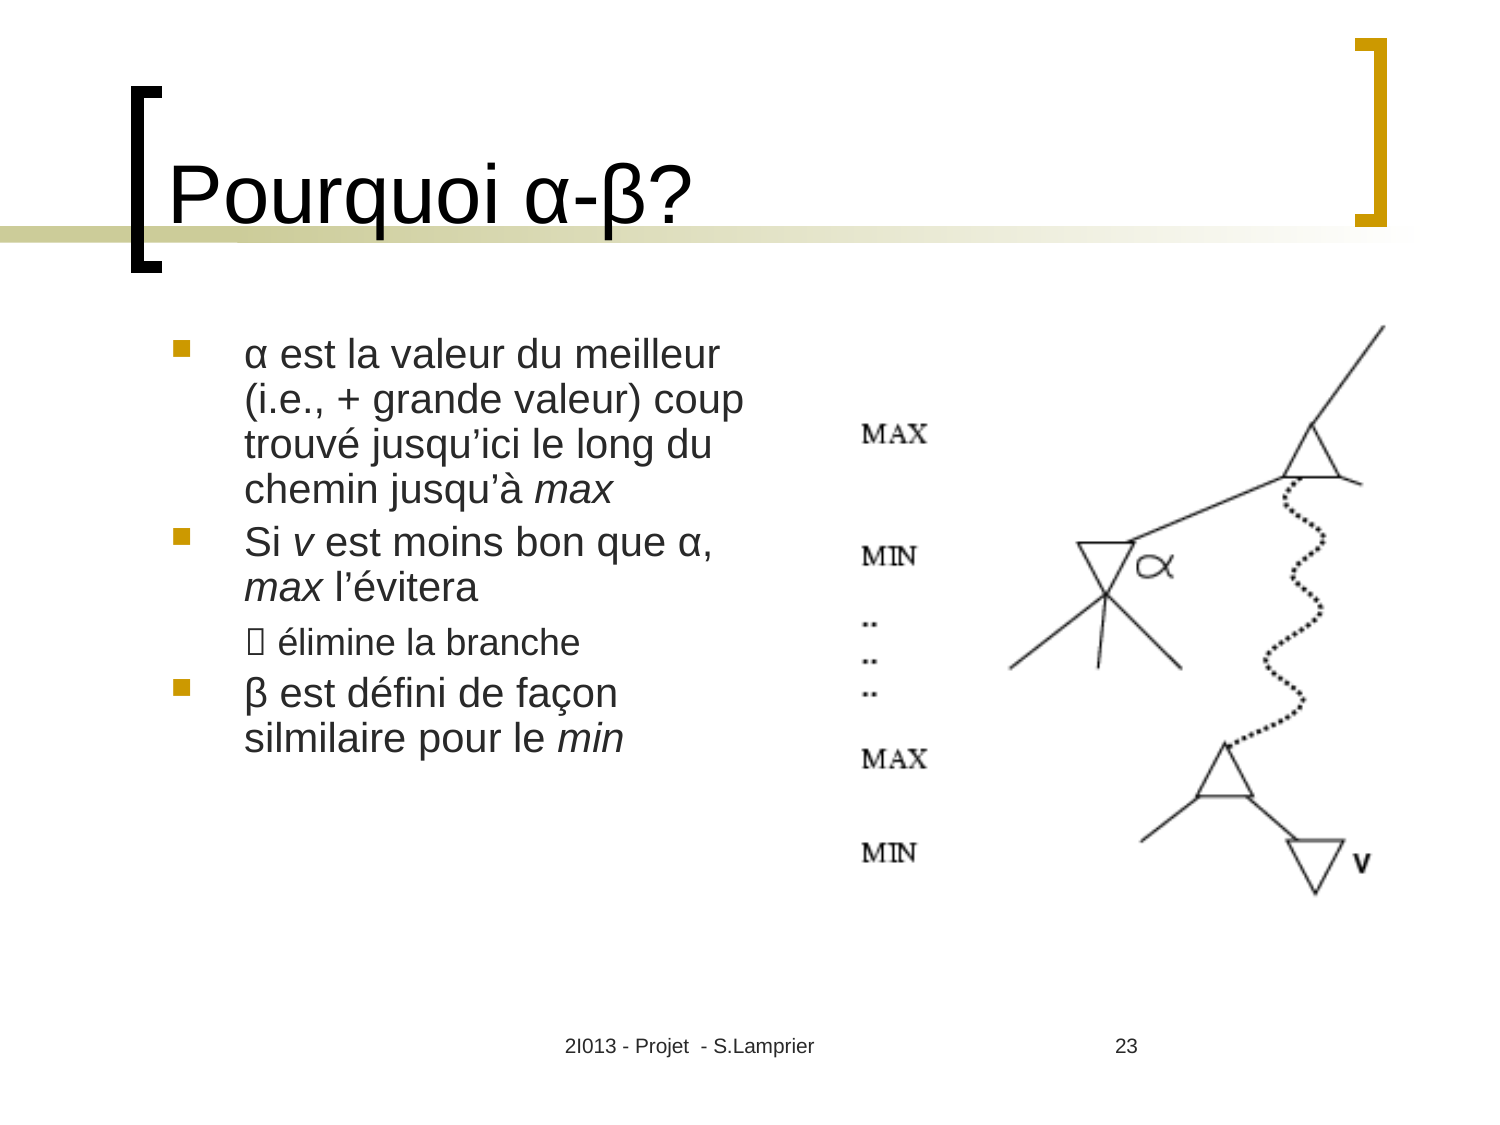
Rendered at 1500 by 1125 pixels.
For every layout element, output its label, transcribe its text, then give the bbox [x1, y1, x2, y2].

picture [858, 324, 1388, 900]
list α est la valeur du meilleur (i.e., + grande valeur) coup trouvé jusqu’ici le long du chemin jusqu’à max Si v est moins bon que α, max l’évitera  élimine la branche β est défini de façon silmilaire pour le min [155, 324, 773, 1000]
footer 2I013 - Projet - S.Lamprier [549, 1025, 1025, 1100]
slide_number <numéro> [1100, 1025, 1413, 1100]
title Pourquoi α-β? [152, 15, 1328, 248]
